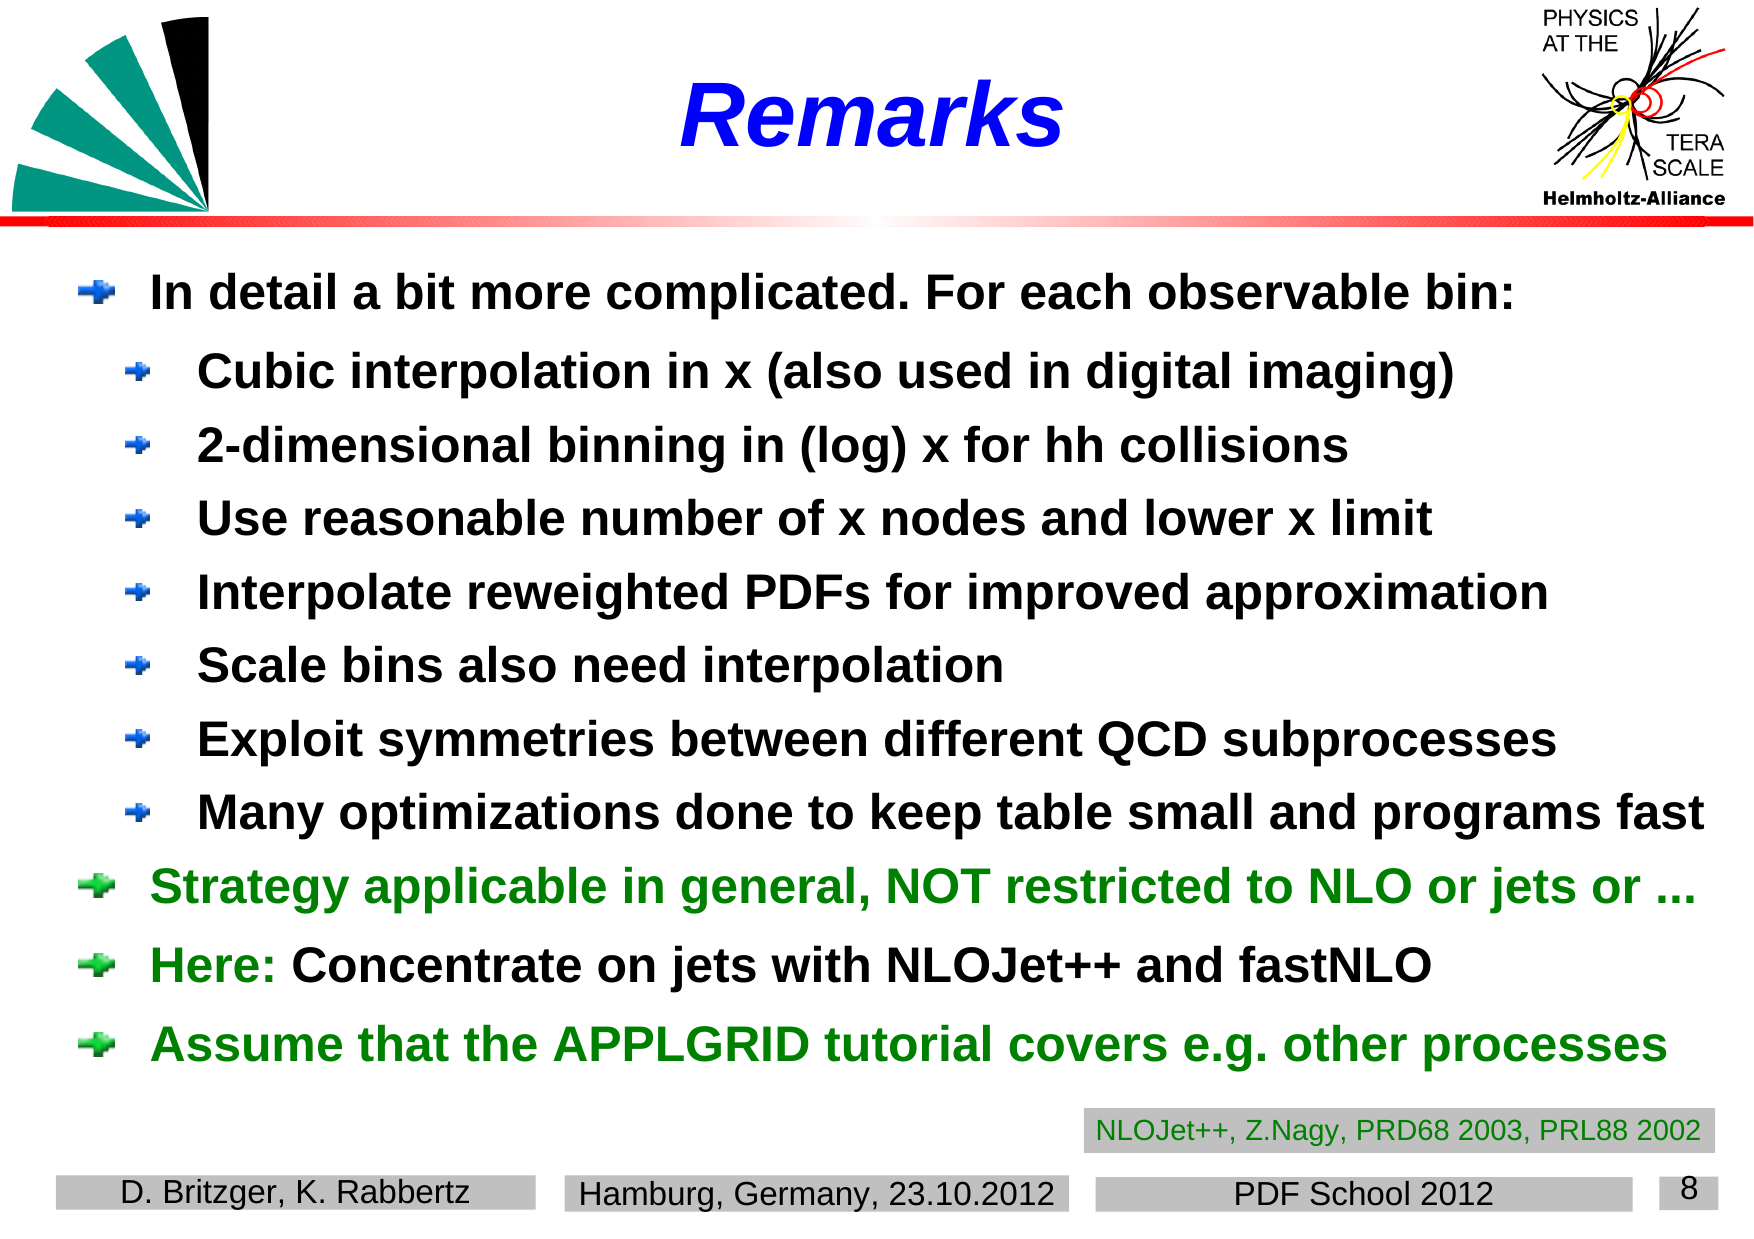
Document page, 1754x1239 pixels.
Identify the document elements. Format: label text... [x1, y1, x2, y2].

list In detail a bit more complicated. For each observable bin: Cubic interpolation in x (also used in digital imaging) 2-dimensional binning in (log) x for hh collisions Use reasonable number of x nodes and lower x limit Interpolate reweighted PDFs for improved approximation Scale bins also need interpolation Exploit symmetries between different QCD subprocesses Many optimizations done to keep table small and programs fast Strategy applicable in general, NOT restricted to NLO or jets or ... Here: Concentrate on jets with NLOJet++ and fastNLO Assume that the APPLGRID tutorial covers e.g. other processes [19, 264, 1744, 1073]
picture [1524, 0, 1742, 216]
text_box NLOJet++, Z.Nagy, PRD68 2003, PRL88 2002 [1083, 1108, 1716, 1153]
title Remarks [220, 16, 1525, 213]
picture [12, 17, 209, 214]
